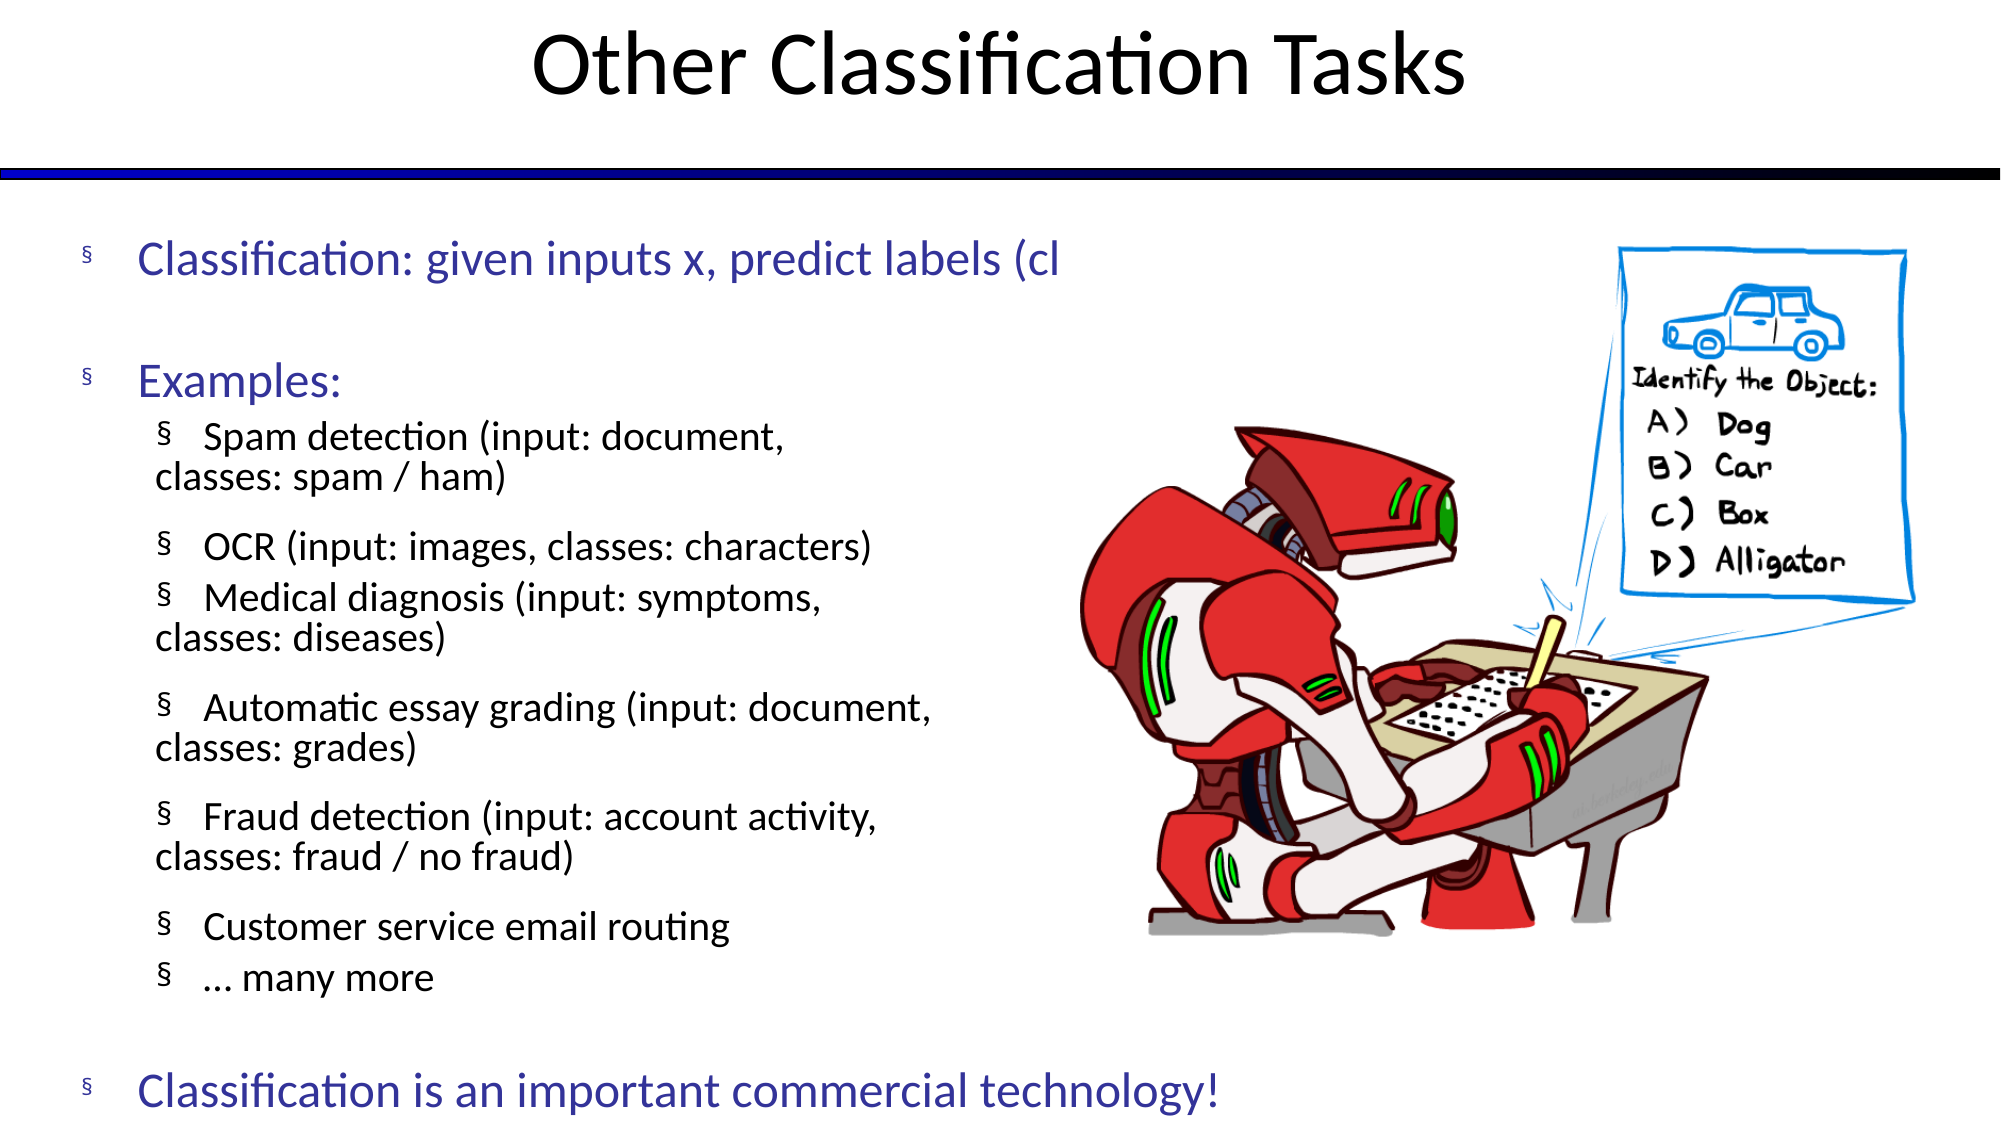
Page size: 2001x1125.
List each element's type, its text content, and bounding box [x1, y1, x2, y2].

list Classification: given inputs x, predict labels (classes) y Examples: Spam detection (input: document, classes: spam / ham) OCR (input: images, classes: characters) Medical diagnosis (input: symptoms, classes: diseases) Automatic essay grading (input: document, classes: grades) Fraud detection (input: account activity, classes: fraud / no fraud) Customer service email routing … many more Classification is an important commercial technology! [66, 229, 1288, 1005]
title Other Classification Tasks [0, 0, 2000, 184]
picture [1062, 224, 1938, 942]
